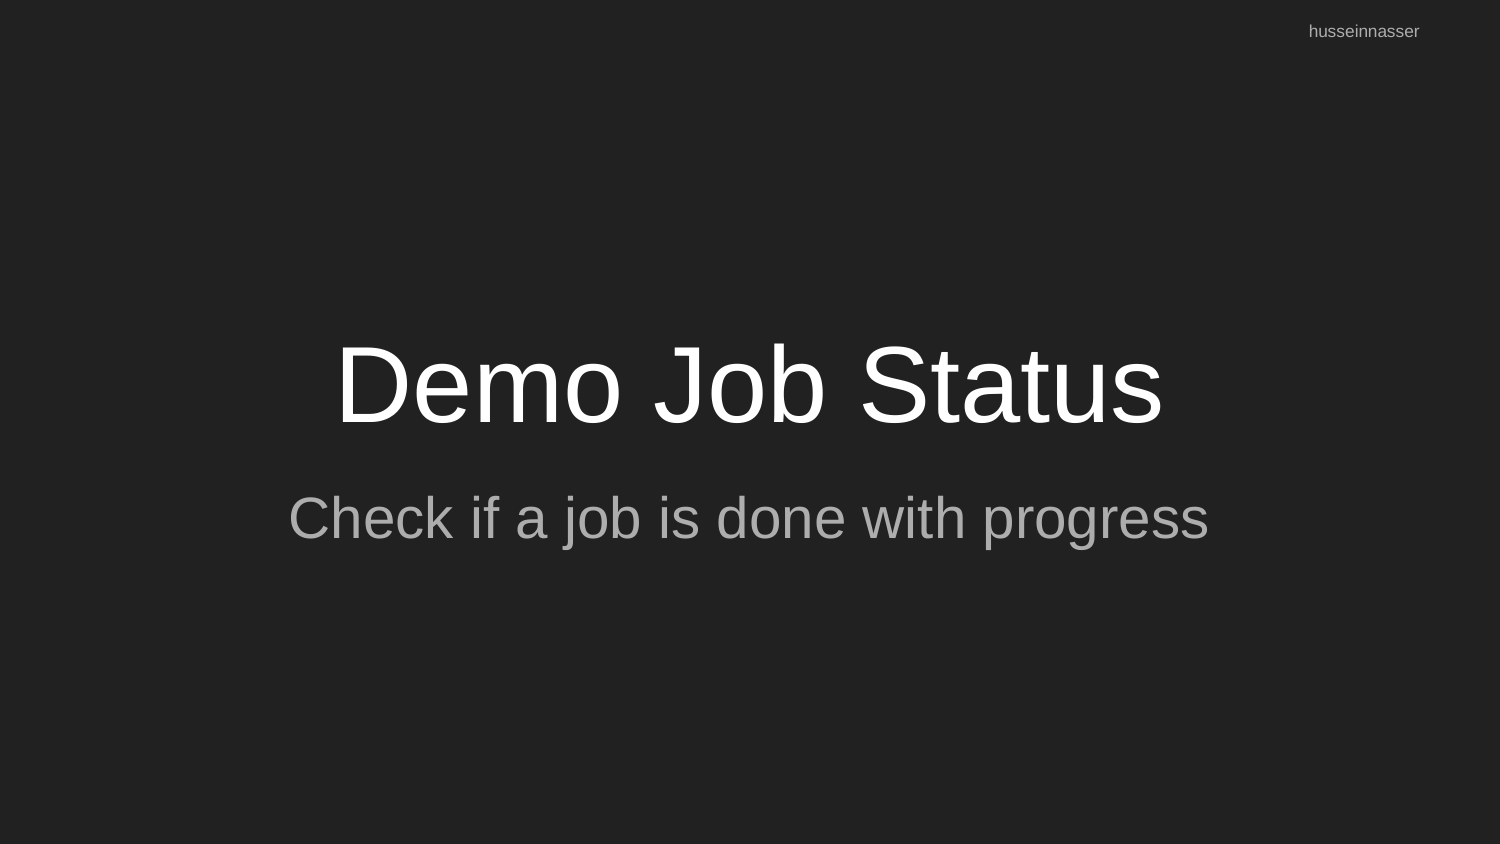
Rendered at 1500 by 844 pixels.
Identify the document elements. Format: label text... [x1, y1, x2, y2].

subtitle Check if a job is done with progress [51, 464, 1449, 595]
subtitle husseinnasser [1236, 11, 1492, 53]
title Demo Job Status [51, 122, 1449, 459]
